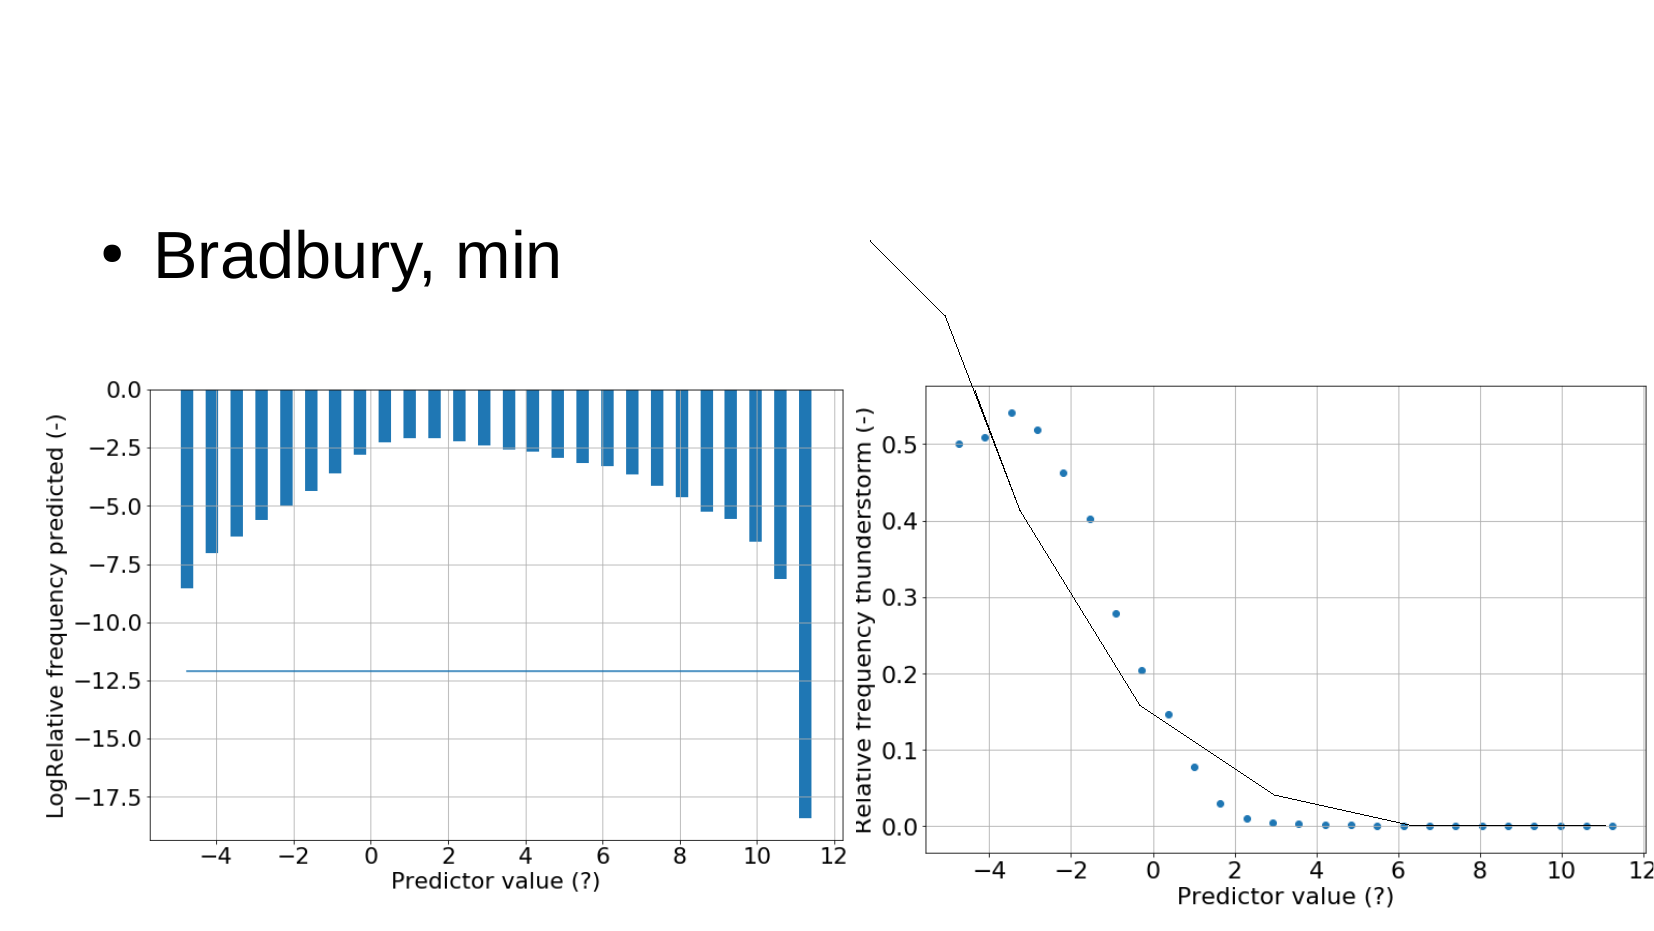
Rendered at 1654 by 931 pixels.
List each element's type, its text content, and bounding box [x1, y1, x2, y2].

picture [40, 374, 1654, 916]
list Bradbury, min [82, 217, 1571, 375]
